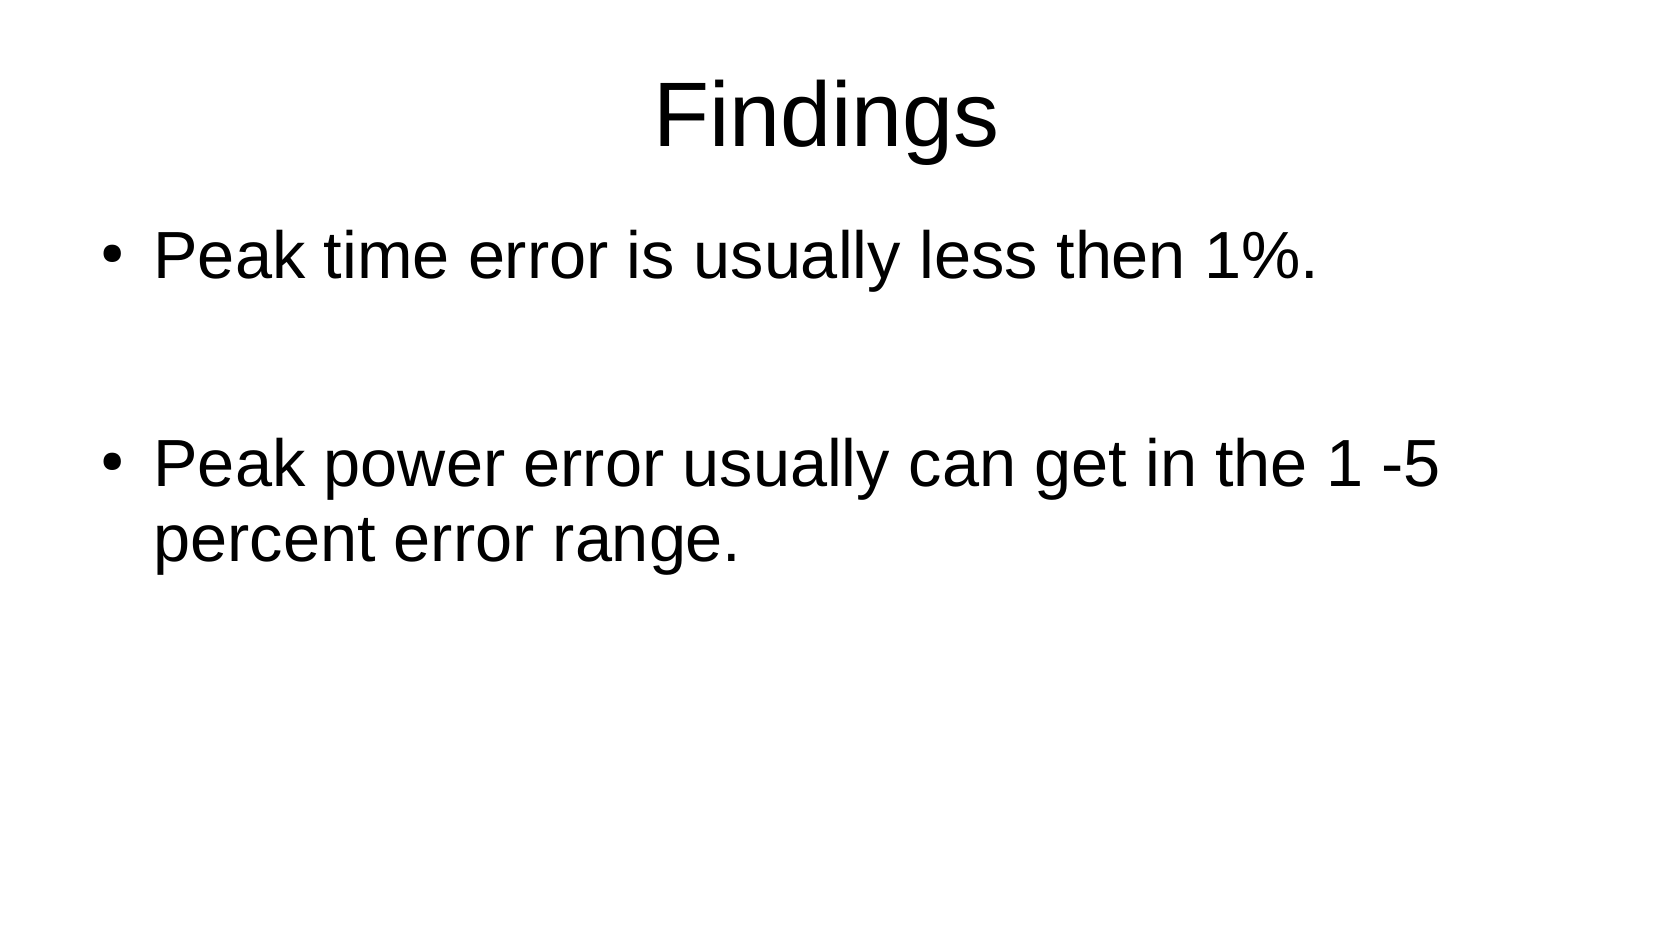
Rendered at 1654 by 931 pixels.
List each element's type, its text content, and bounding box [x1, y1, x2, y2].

list Peak time error is usually less then 1%. Peak power error usually can get in the 1 -5 percent error range. [82, 217, 1571, 758]
title Findings [82, 37, 1571, 193]
